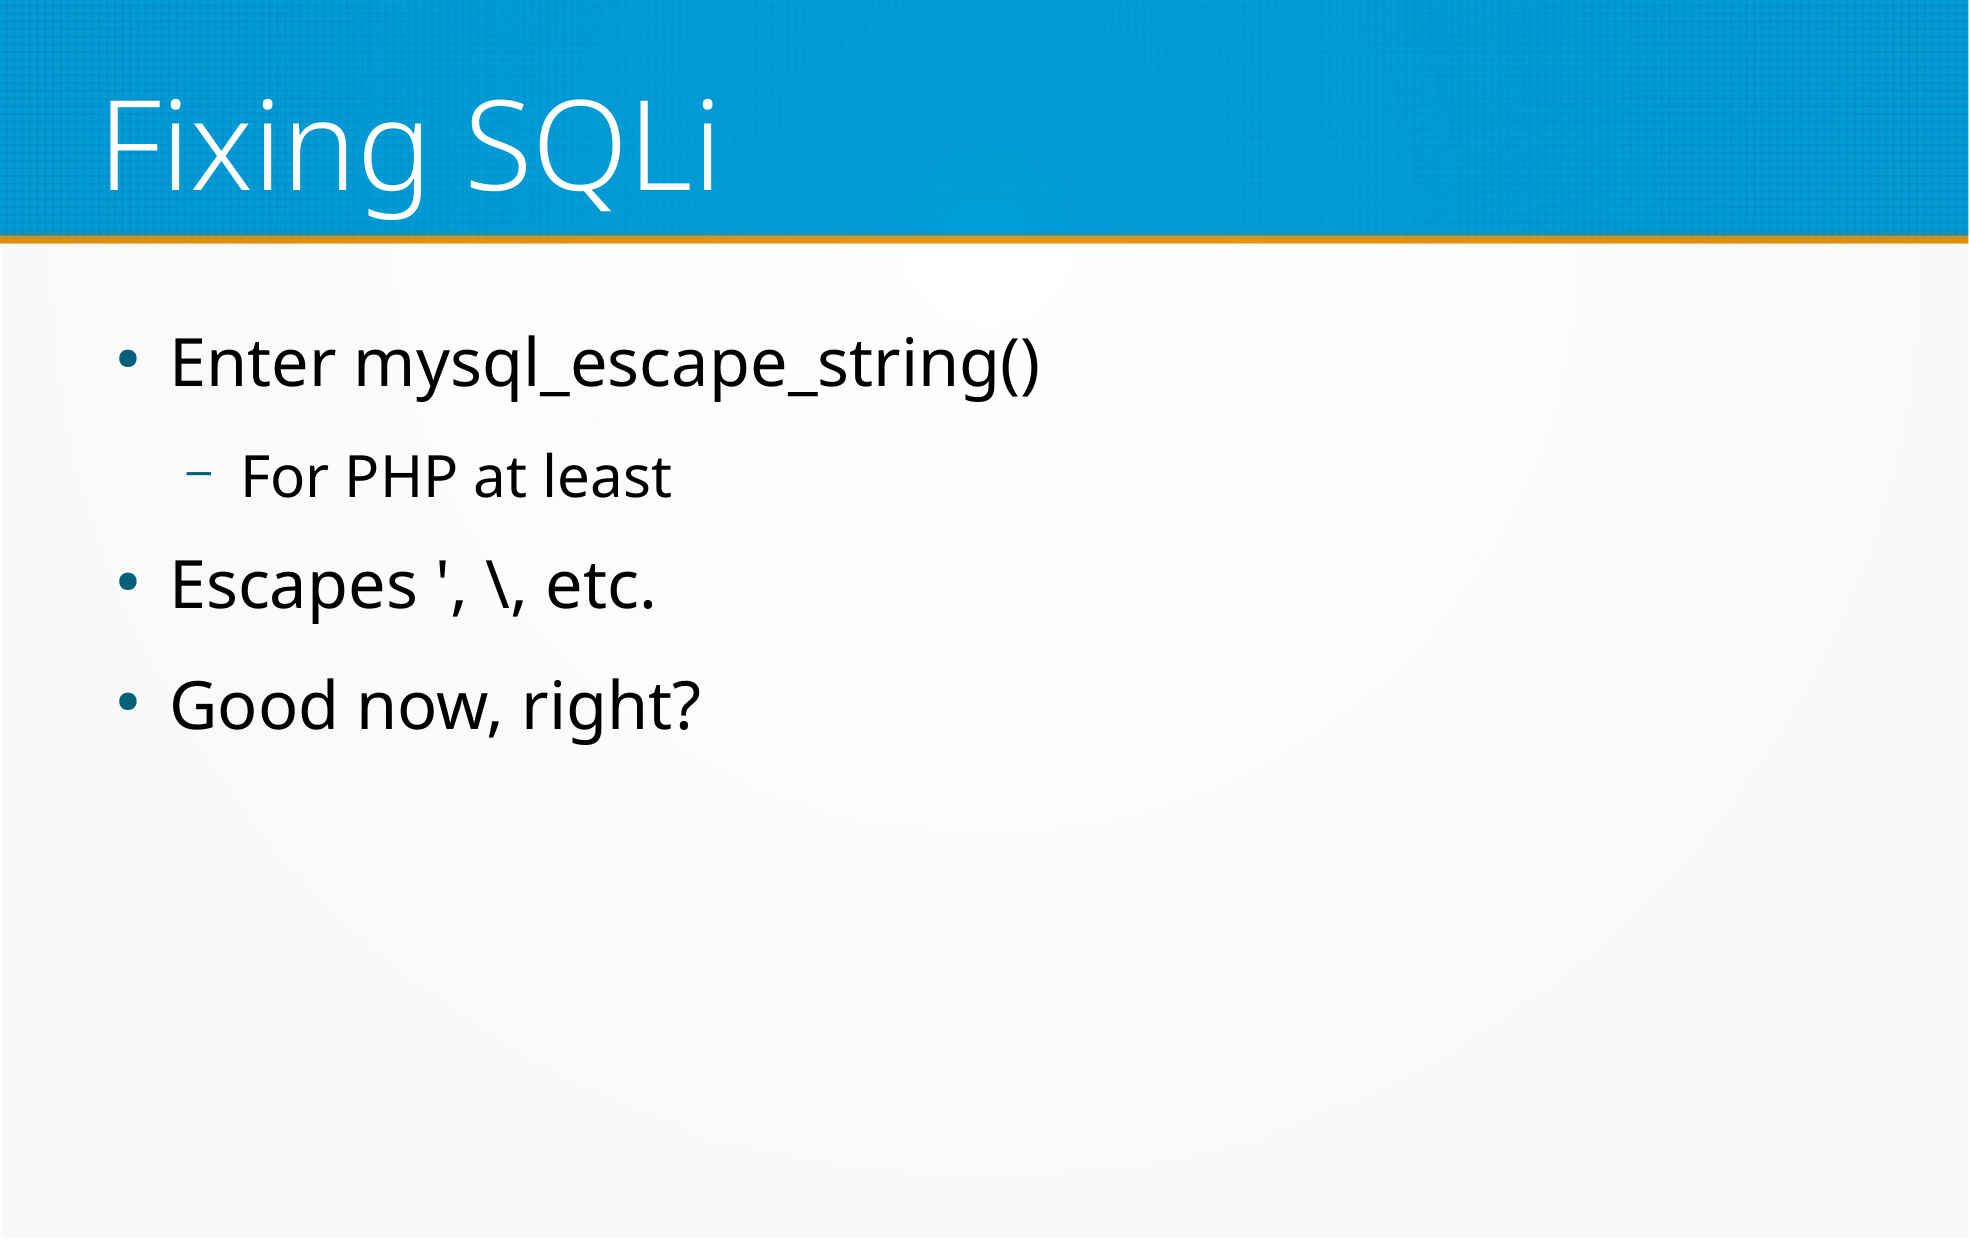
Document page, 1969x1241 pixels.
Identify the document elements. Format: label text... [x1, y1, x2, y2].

title Fixing SQLi [98, 19, 1870, 227]
list Enter mysql_escape_string() For PHP at least Escapes ', \, etc. Good now, right? [98, 315, 1861, 1081]
picture [0, 233, 1969, 1241]
